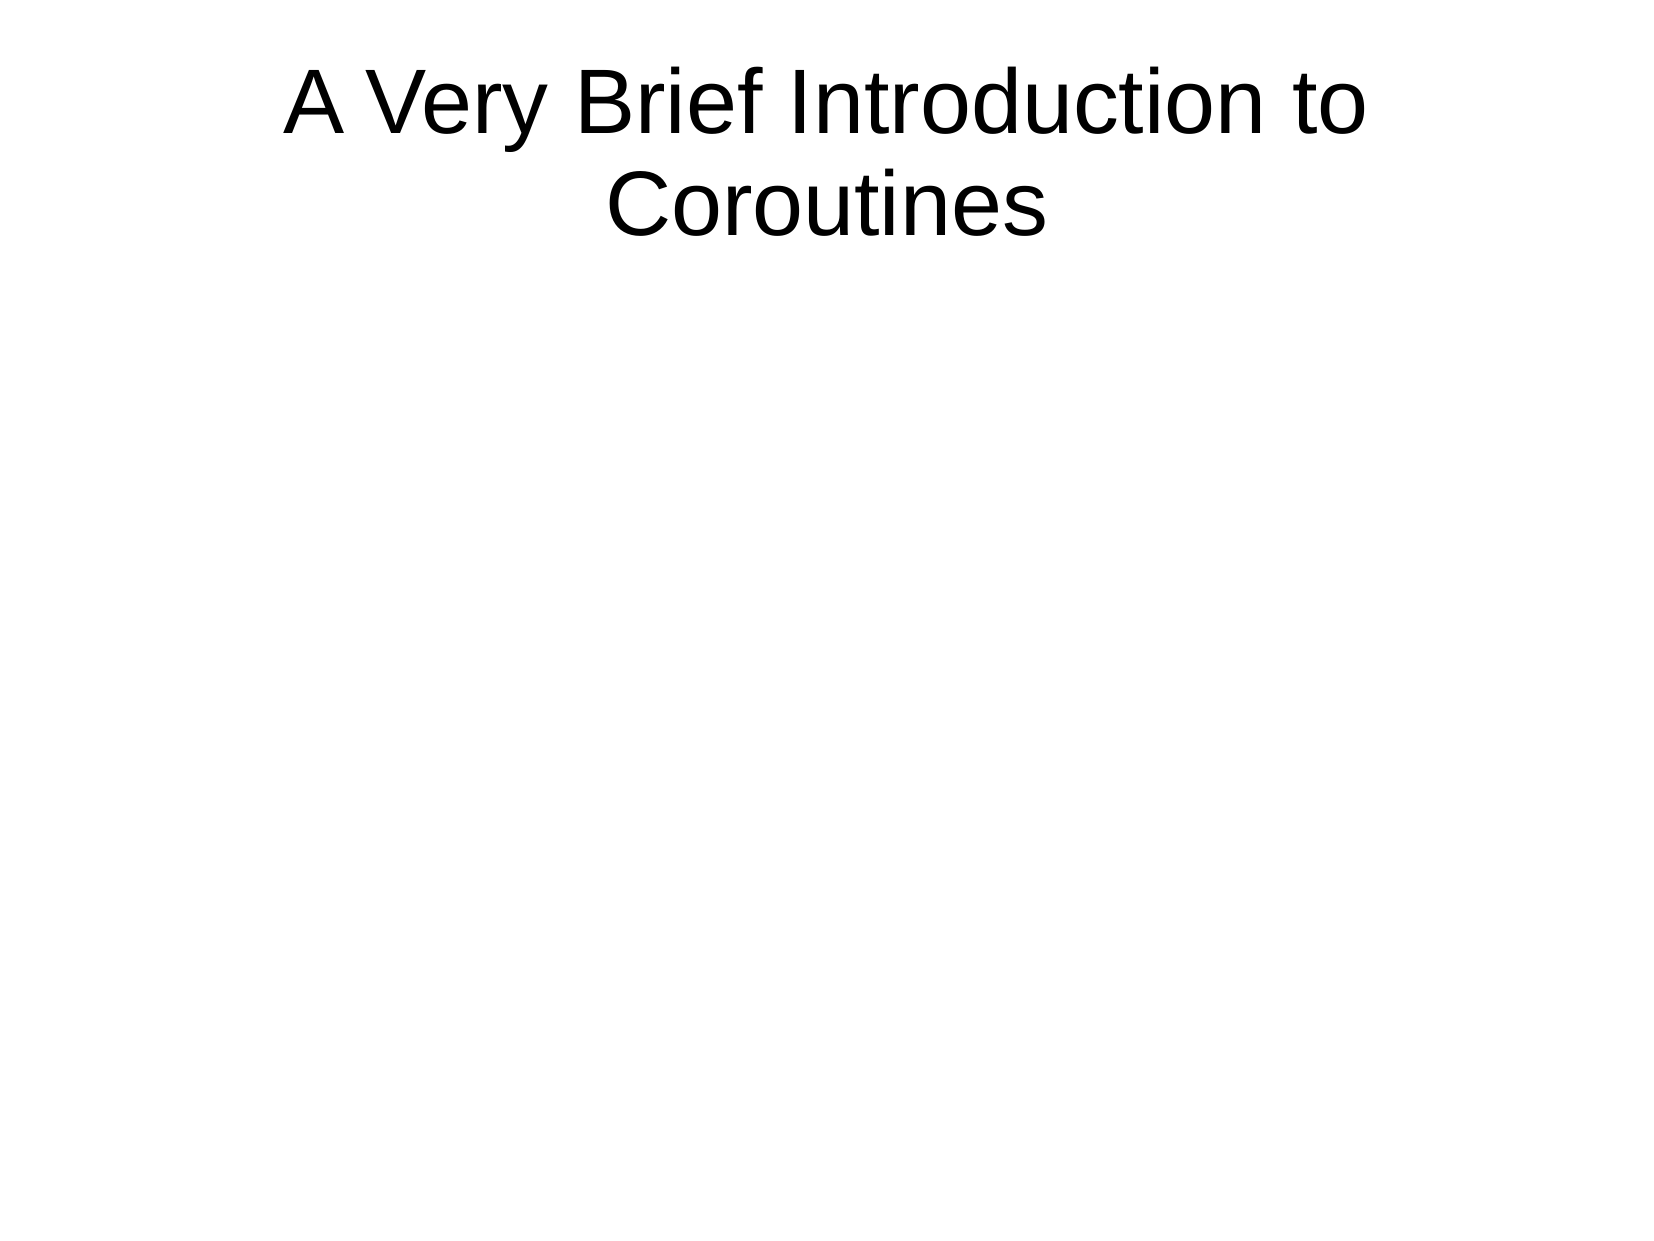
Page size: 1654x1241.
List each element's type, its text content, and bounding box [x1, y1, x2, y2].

title A Very Brief Introduction to Coroutines [82, 49, 1571, 257]
